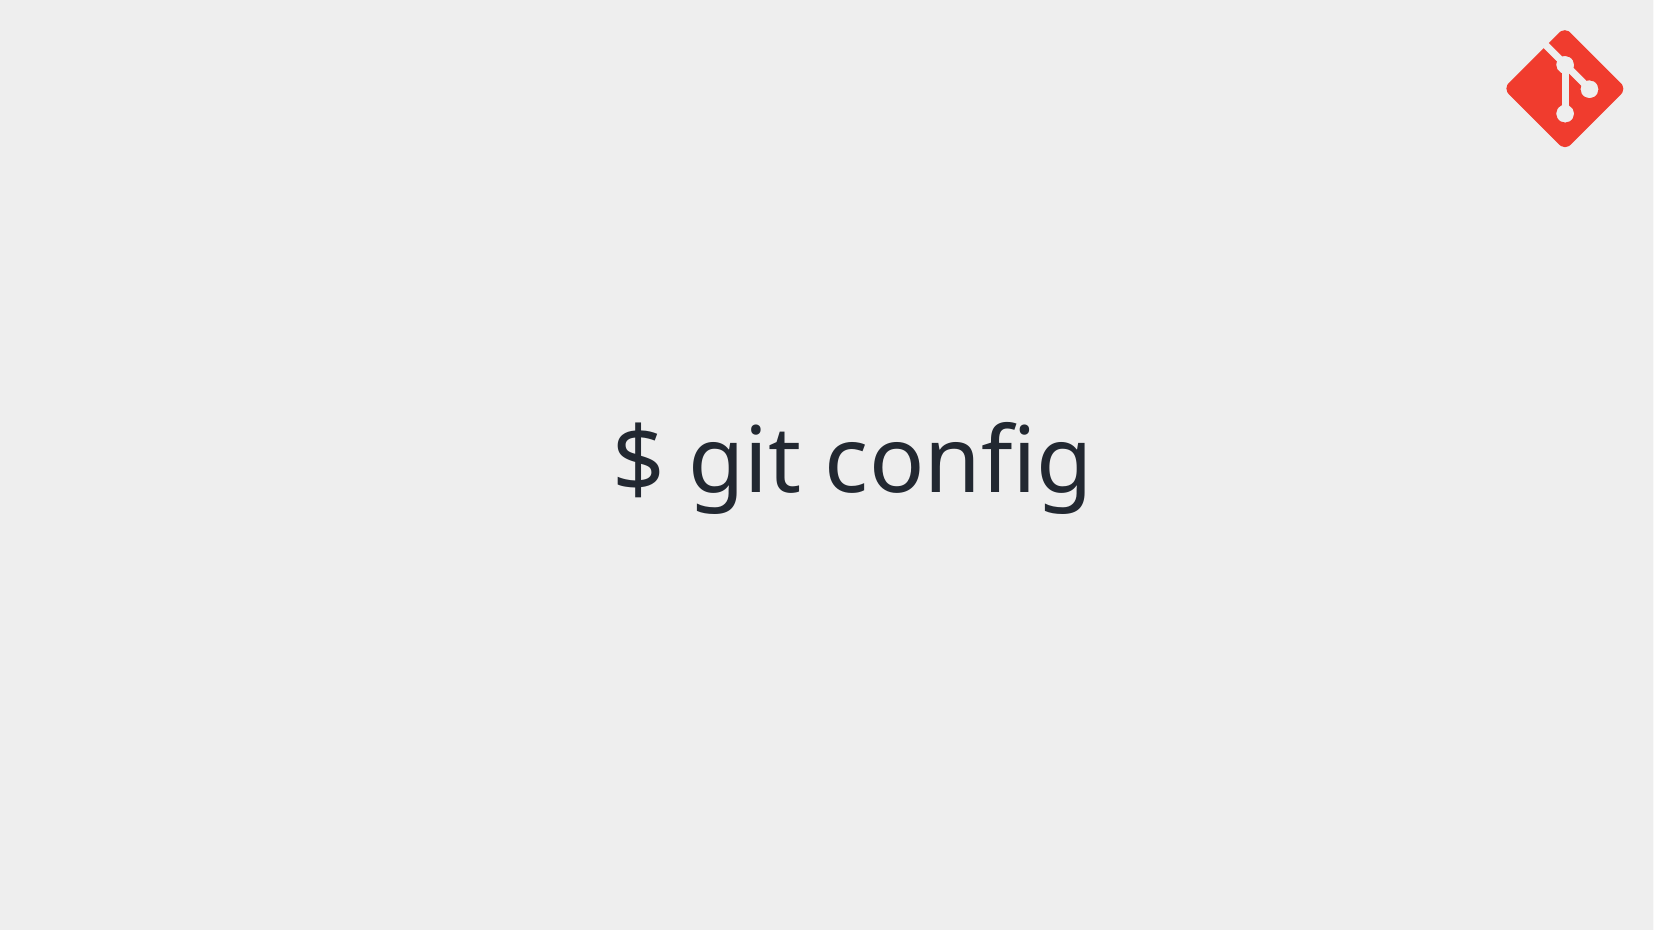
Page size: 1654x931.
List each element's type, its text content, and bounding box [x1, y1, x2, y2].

title $ git config [169, 116, 1536, 798]
picture [1505, 29, 1625, 148]
